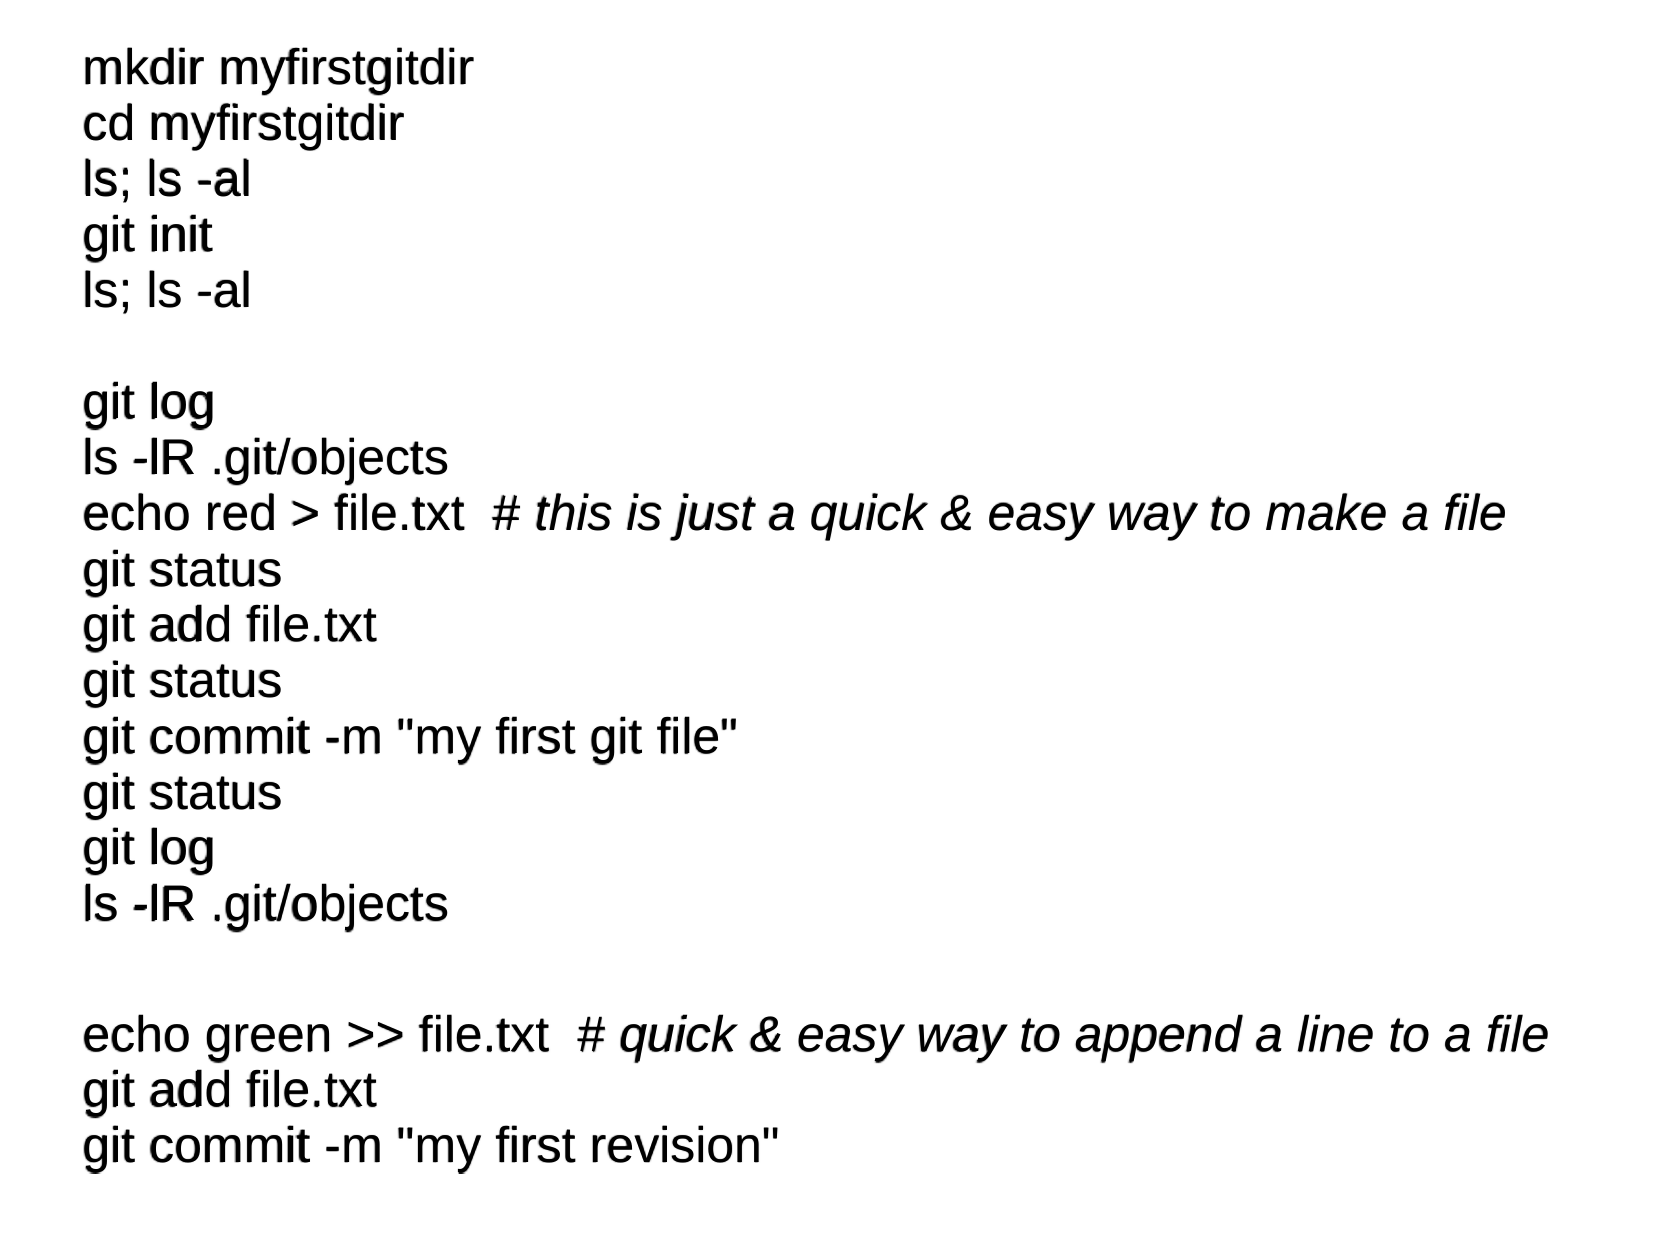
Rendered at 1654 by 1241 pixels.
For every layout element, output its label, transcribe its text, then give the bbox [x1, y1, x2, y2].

subtitle mkdir myfirstgitdir cd myfirstgitdir ls; ls -al git init ls; ls -al git log ls -lR .git/objects echo red > file.txt # this is just a quick & easy way to make a file git status git add file.txt git status git commit -m "my first git file" git status git log ls -lR .git/objects echo green >> file.txt # quick & easy way to append a line to a file git add file.txt git commit -m "my first revision" [82, 39, 1571, 1174]
